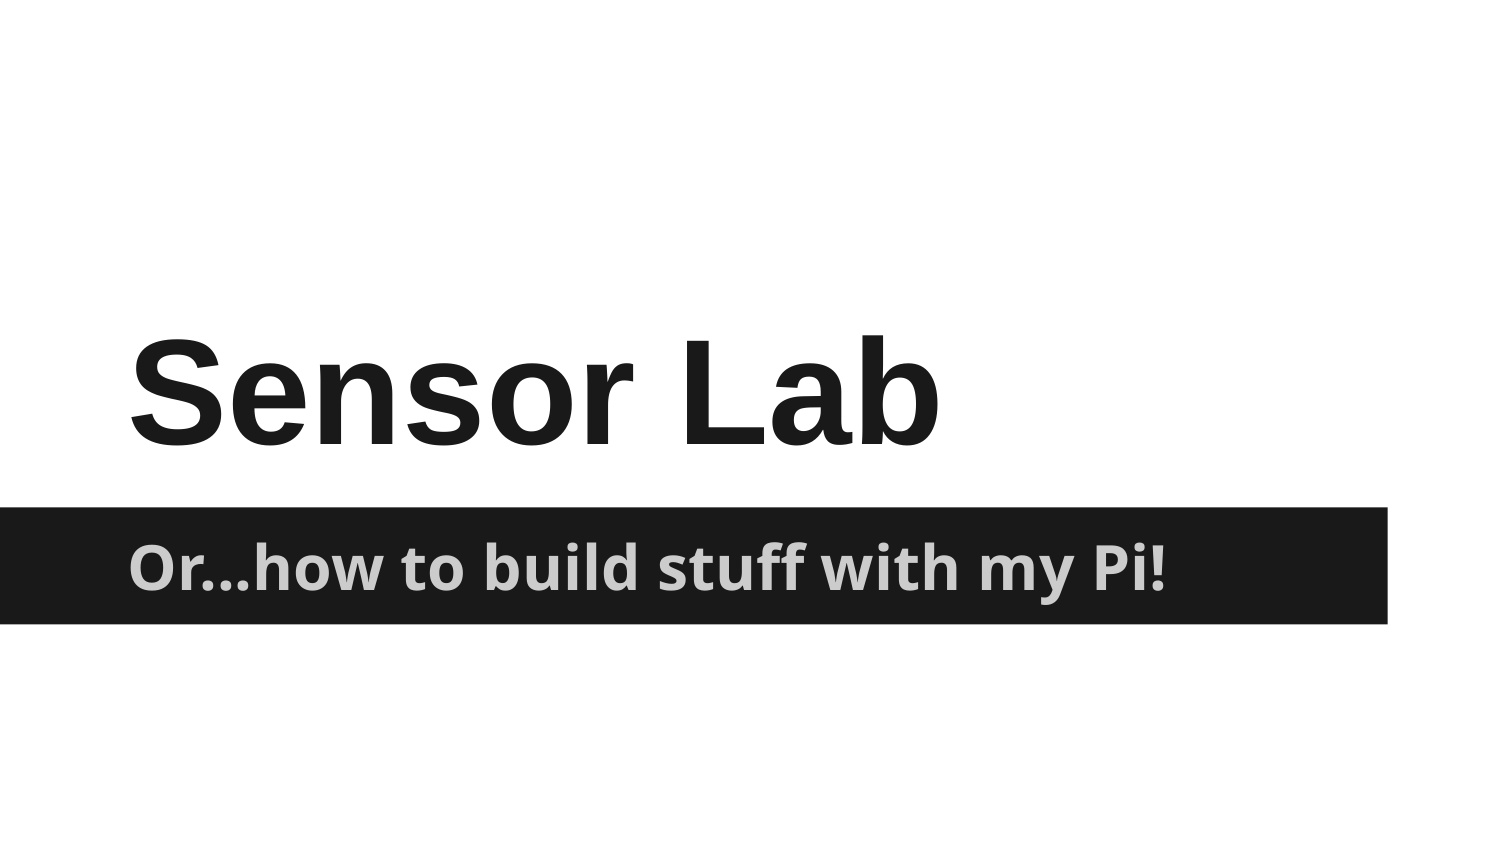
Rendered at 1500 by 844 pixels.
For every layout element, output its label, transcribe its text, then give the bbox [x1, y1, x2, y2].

subtitle Or...how to build stuff with my Pi! [112, 507, 1388, 625]
title Sensor Lab [112, 213, 1388, 490]
